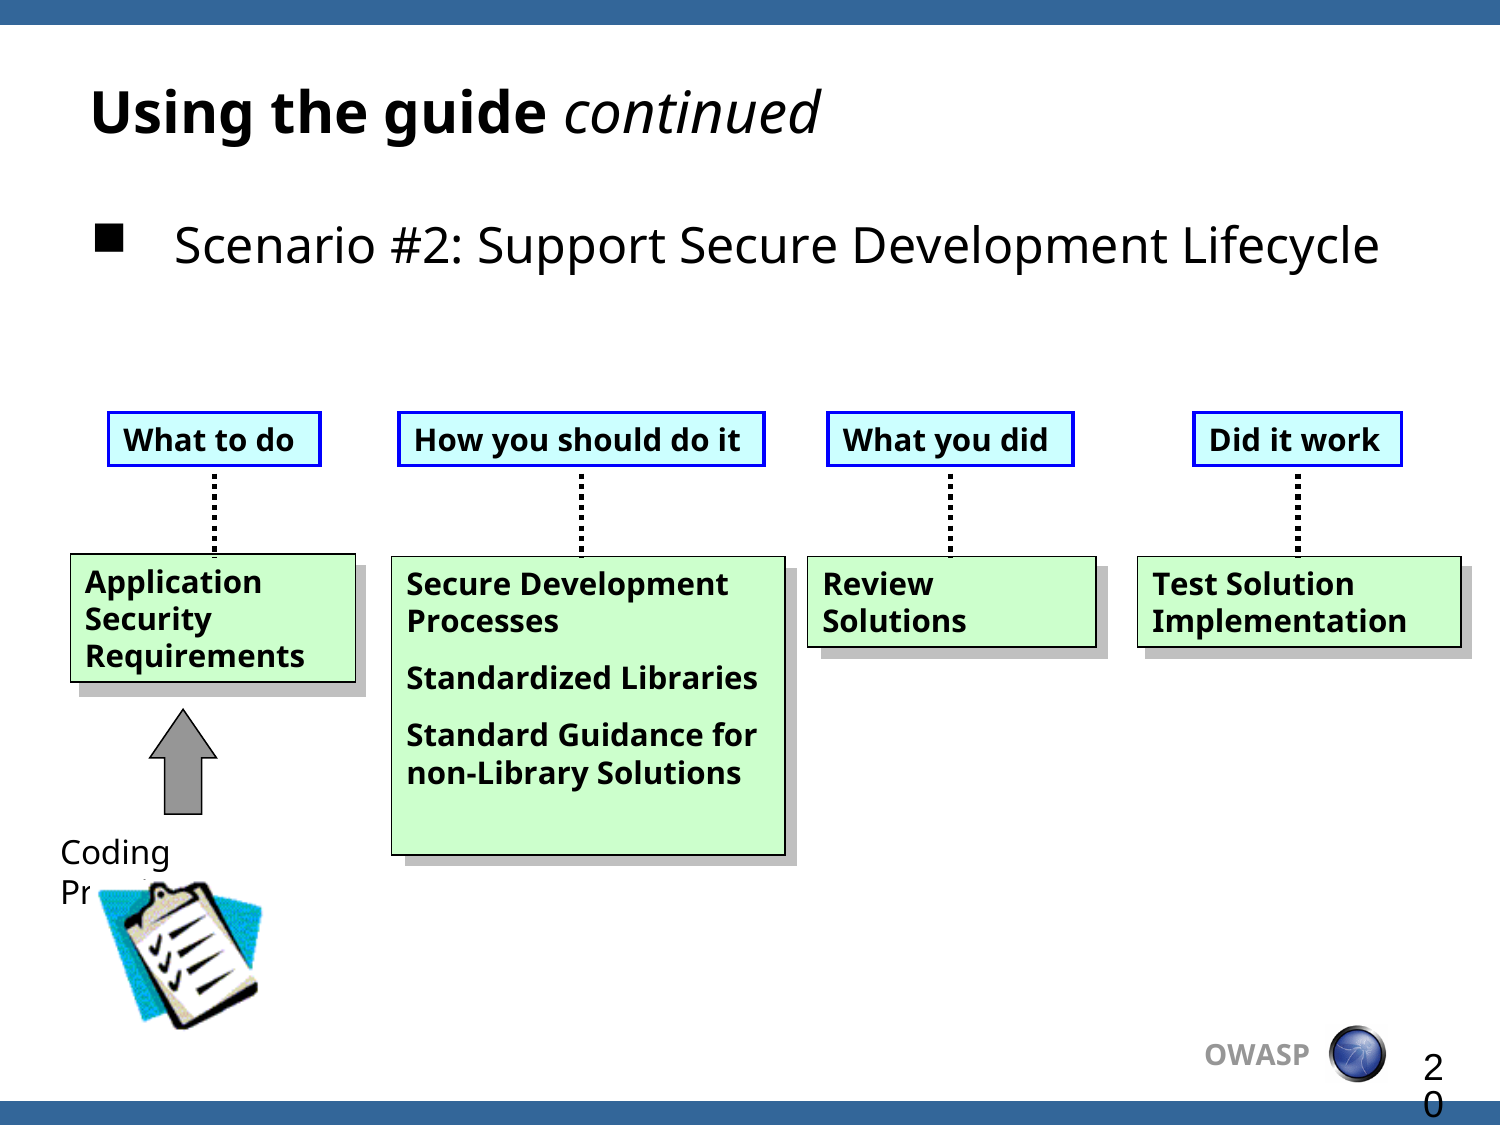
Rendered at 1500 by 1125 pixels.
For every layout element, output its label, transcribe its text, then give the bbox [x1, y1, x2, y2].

text_box [79, 565, 366, 697]
text_box What you did [828, 412, 1073, 466]
text_box Did it work [1194, 412, 1402, 466]
text_box Coding Practices [45, 823, 322, 919]
list Scenario #2: Support Secure Development Lifecycle [74, 212, 1463, 386]
text_box How you should do it [398, 412, 764, 466]
text_box [1145, 567, 1472, 658]
text_box [405, 568, 797, 866]
text_box [149, 709, 217, 815]
picture [90, 880, 265, 1035]
text_box Test Solution Implementation [1137, 556, 1461, 647]
text_box [821, 567, 1108, 658]
text_box What to do [108, 412, 321, 466]
picture [1325, 1024, 1388, 1083]
text_box Review Solutions [807, 556, 1096, 647]
text_box Secure Development Processes Standardized Libraries Standard Guidance for non-Library Solutions [391, 556, 786, 856]
title Using the guide continued [75, 45, 1426, 176]
text_box Application Security Requirements [70, 554, 356, 682]
